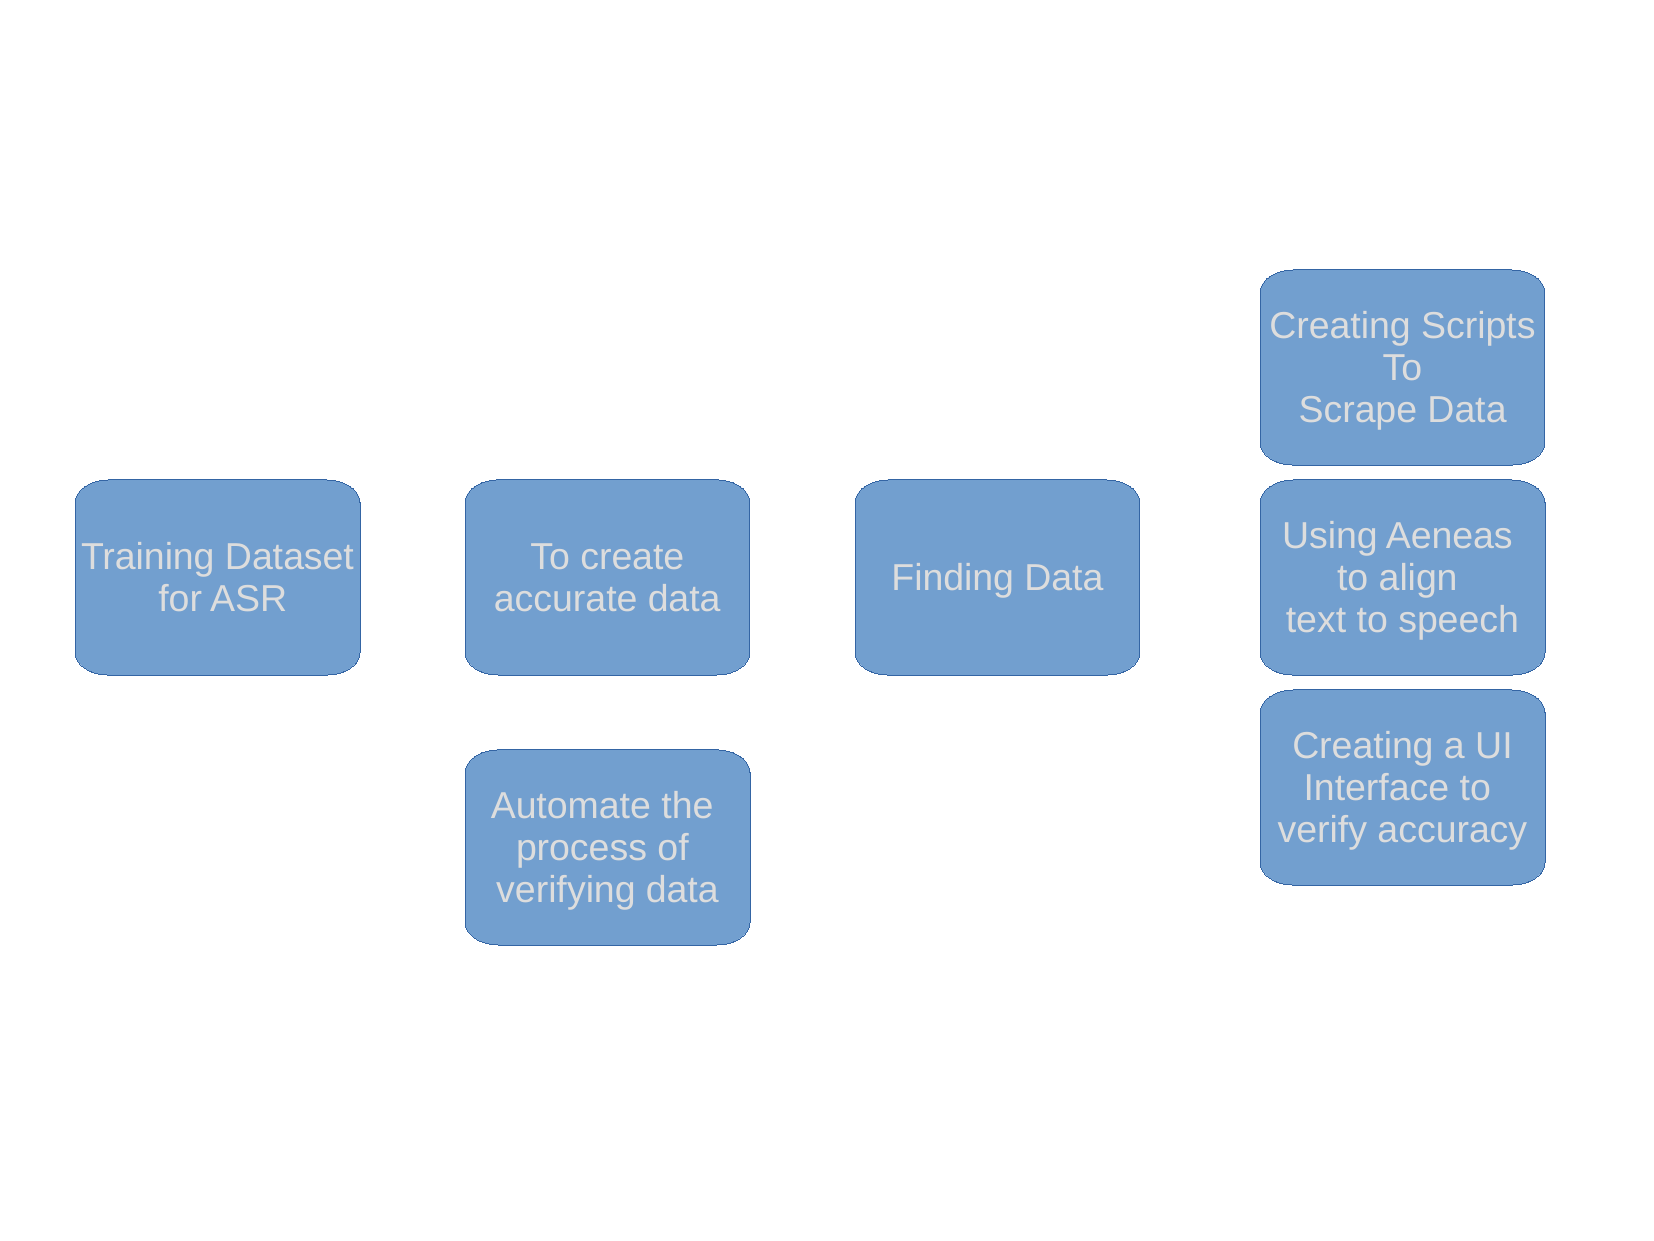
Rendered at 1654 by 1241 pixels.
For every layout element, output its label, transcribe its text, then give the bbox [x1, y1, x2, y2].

text_box To create accurate data [465, 479, 750, 676]
text_box Creating Scripts To Scrape Data [1260, 269, 1545, 466]
text_box Finding Data [855, 479, 1140, 676]
text_box Training Dataset for ASR [75, 479, 361, 676]
text_box Automate the process of verifying data [465, 749, 751, 946]
text_box Using Aeneas to align text to speech [1260, 479, 1546, 676]
text_box Creating a UI Interface to verify accuracy [1260, 689, 1546, 886]
